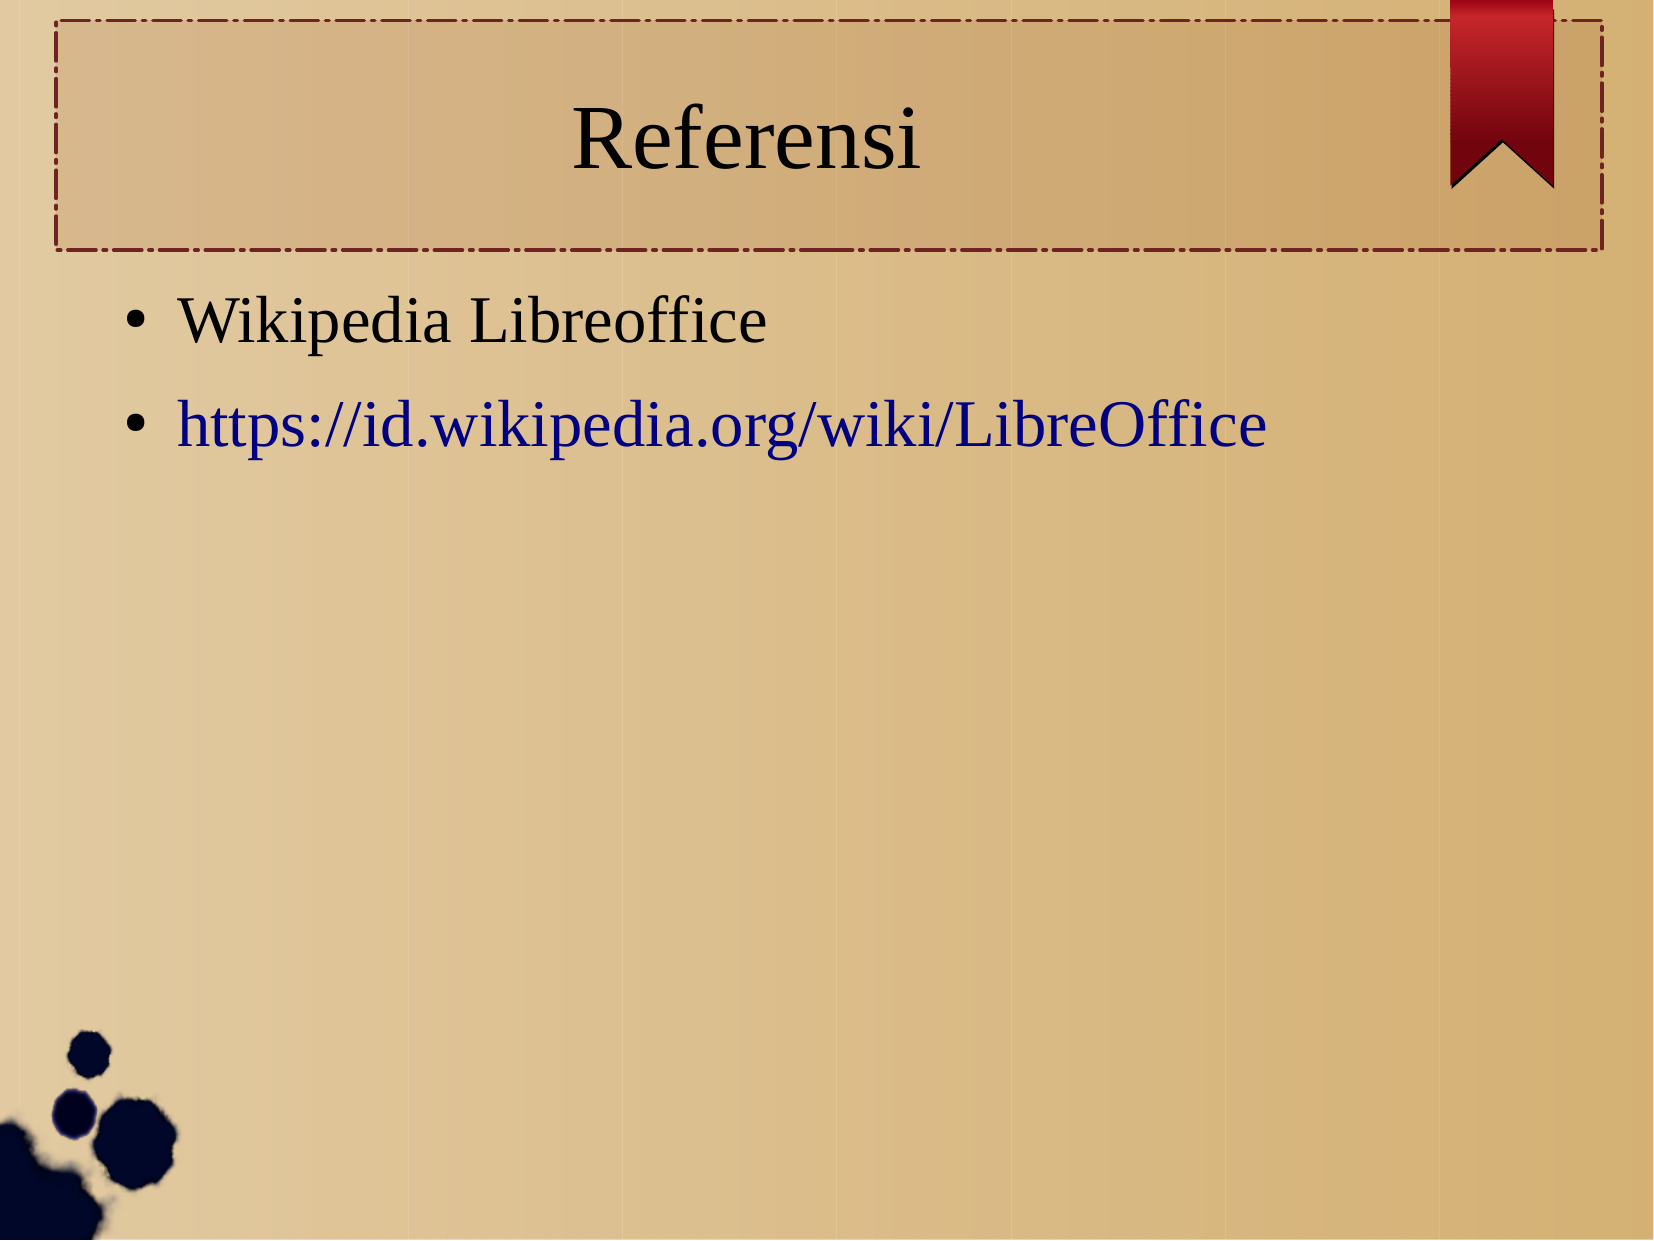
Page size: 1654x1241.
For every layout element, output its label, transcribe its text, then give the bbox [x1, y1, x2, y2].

title Referensi [82, 47, 1412, 229]
list Wikipedia Libreoffice https://id.wikipedia.org/wiki/LibreOffice [106, 283, 1595, 1003]
